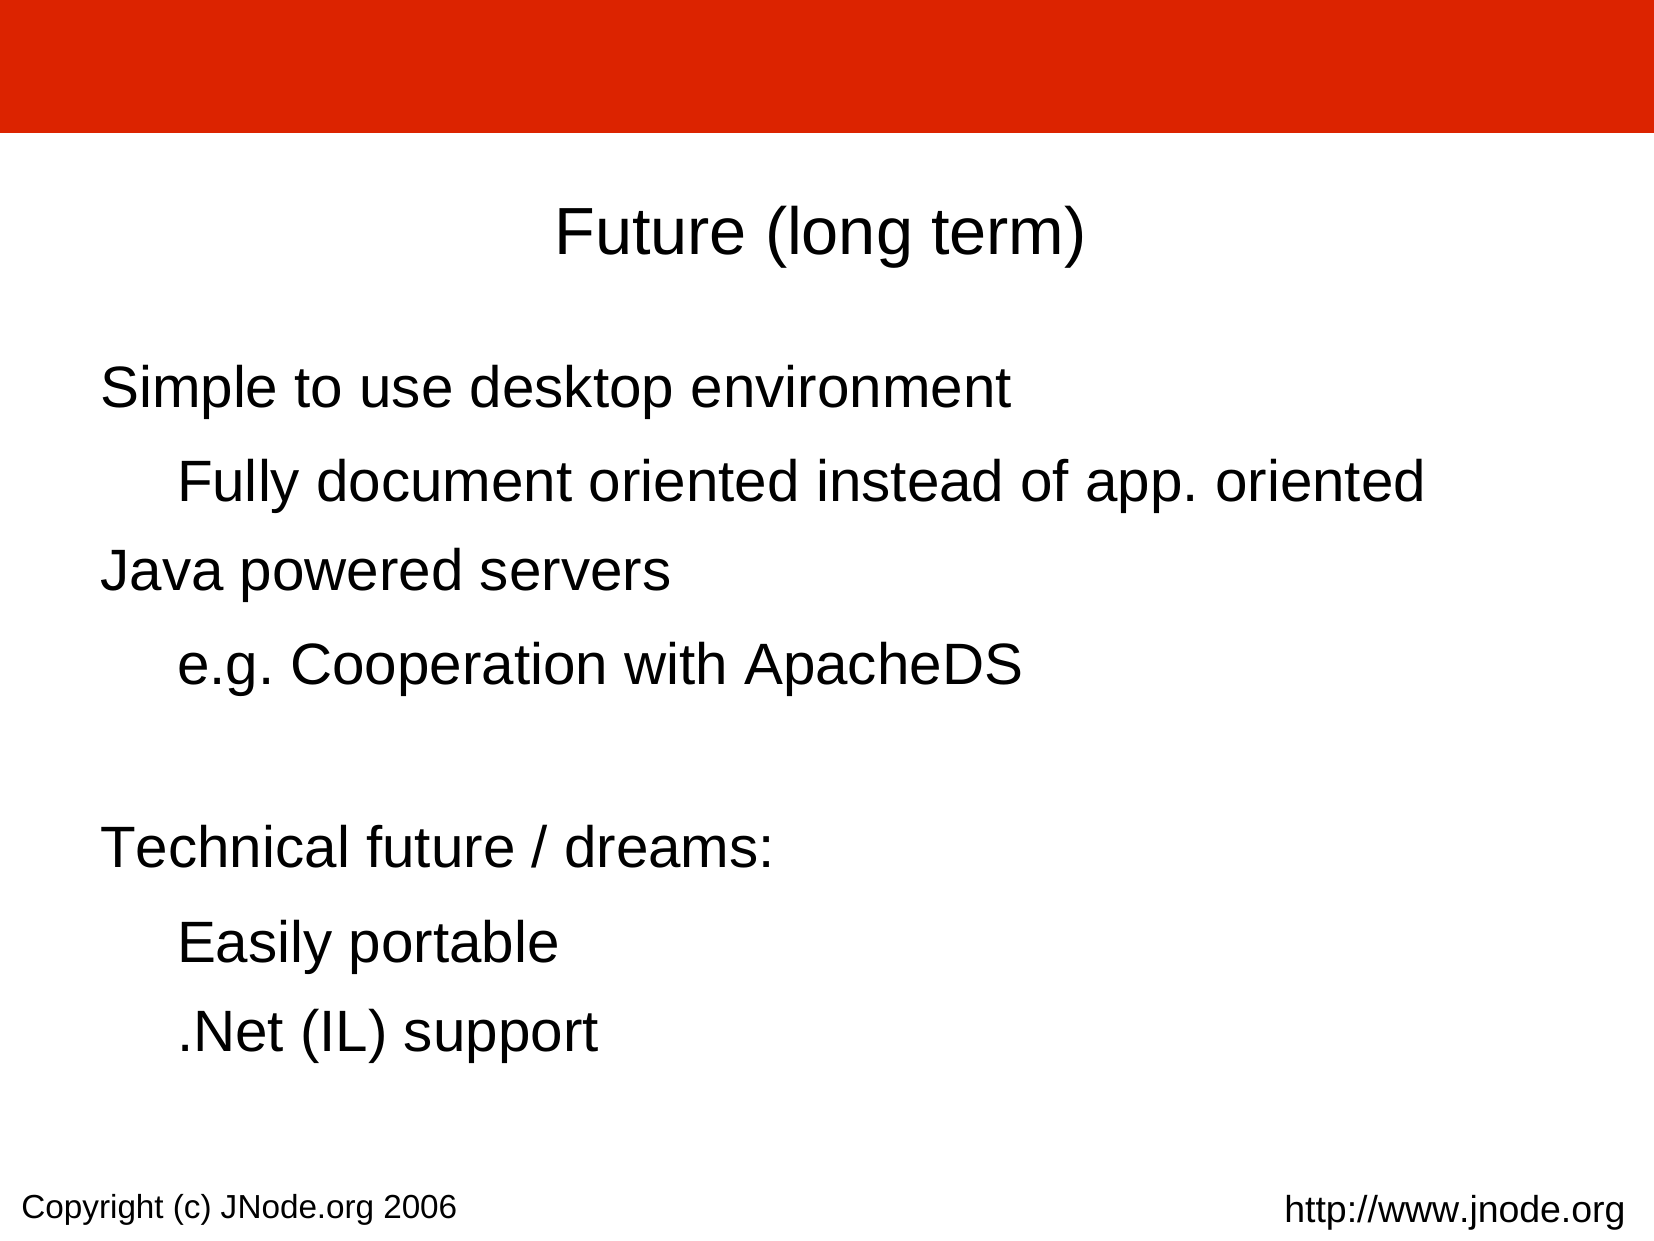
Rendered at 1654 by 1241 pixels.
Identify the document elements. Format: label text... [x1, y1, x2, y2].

list Simple to use desktop environment Fully document oriented instead of app. oriented Java powered servers e.g. Cooperation with ApacheDS Technical future / dreams: Easily portable .Net (IL) support [82, 354, 1571, 1109]
title Future (long term) [76, 147, 1565, 316]
